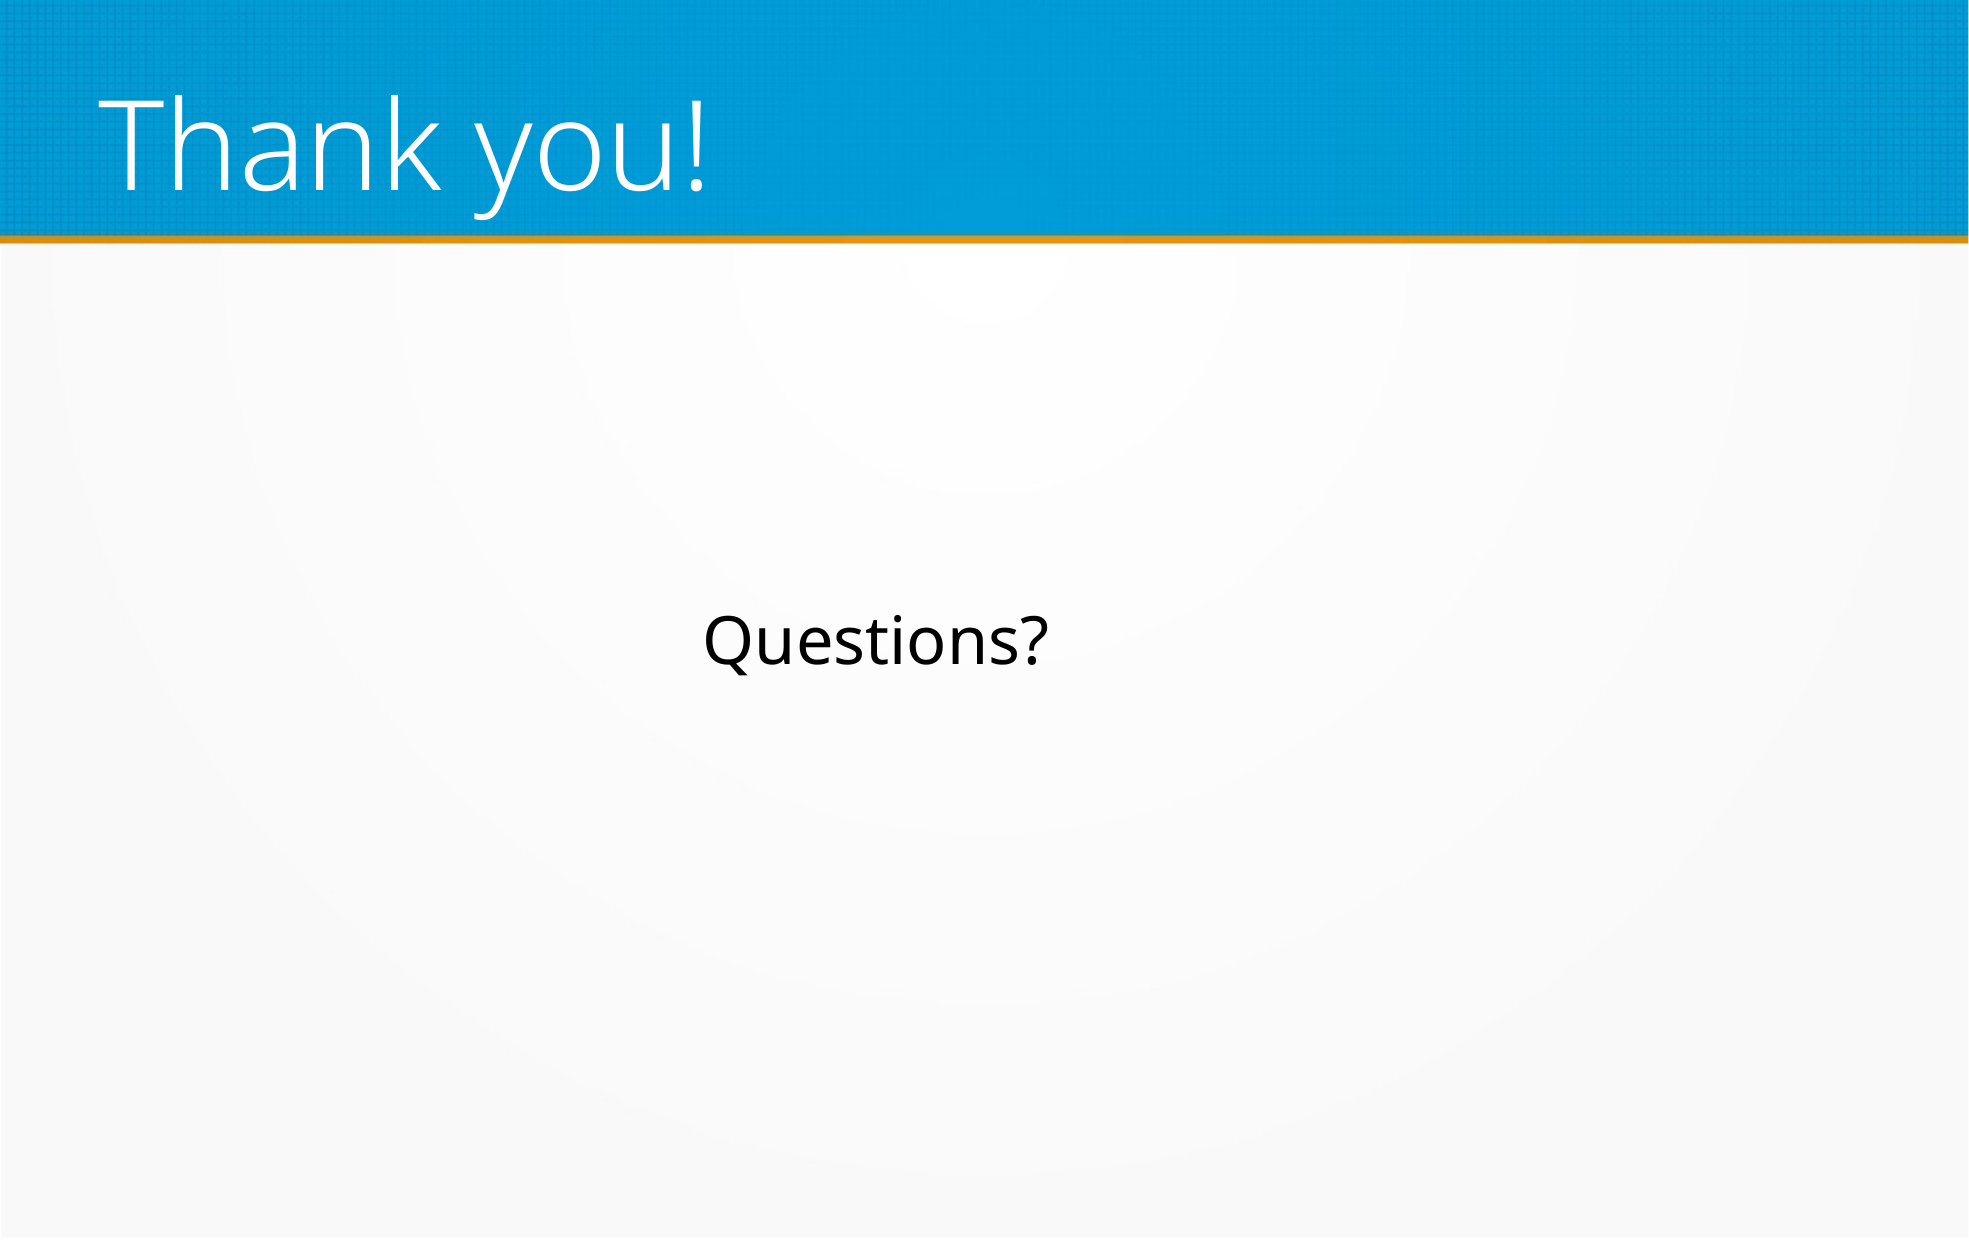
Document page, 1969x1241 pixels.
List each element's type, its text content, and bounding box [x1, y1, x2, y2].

title Thank you! [98, 19, 1870, 227]
text_box Questions? [696, 593, 1078, 684]
picture [0, 233, 1969, 1241]
